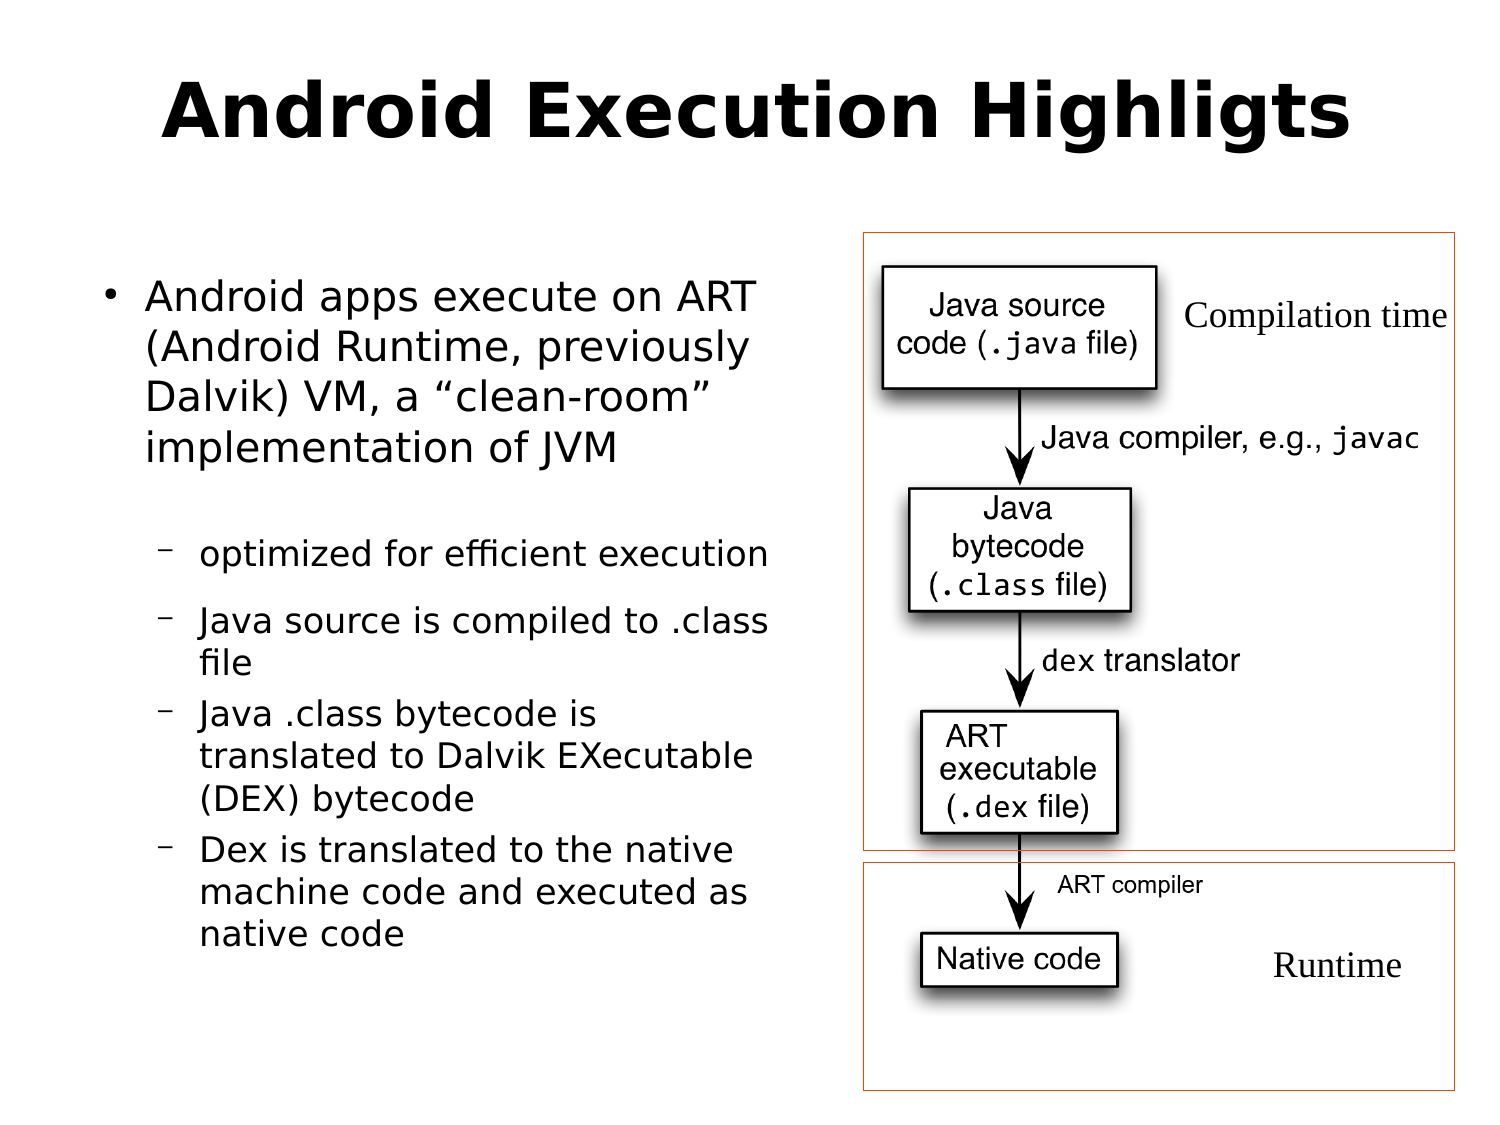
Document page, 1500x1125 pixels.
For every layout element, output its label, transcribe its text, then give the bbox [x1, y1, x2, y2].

picture [864, 863, 1418, 1016]
text_box Runtime [1258, 933, 1418, 993]
picture [863, 851, 1418, 862]
list Android apps execute on ART (Android Runtime, previously Dalvik) VM, a “clean-room” implementation of JVM optimized for efficient execution Java source is compiled to .class file Java .class bytecode is translated to Dalvik EXecutable (DEX) bytecode Dex is translated to the native machine code and executed as native code [75, 262, 791, 1005]
text_box Compilation time [1169, 282, 1464, 343]
picture [864, 258, 1418, 850]
title Android Execution Highligts [82, 13, 1433, 201]
